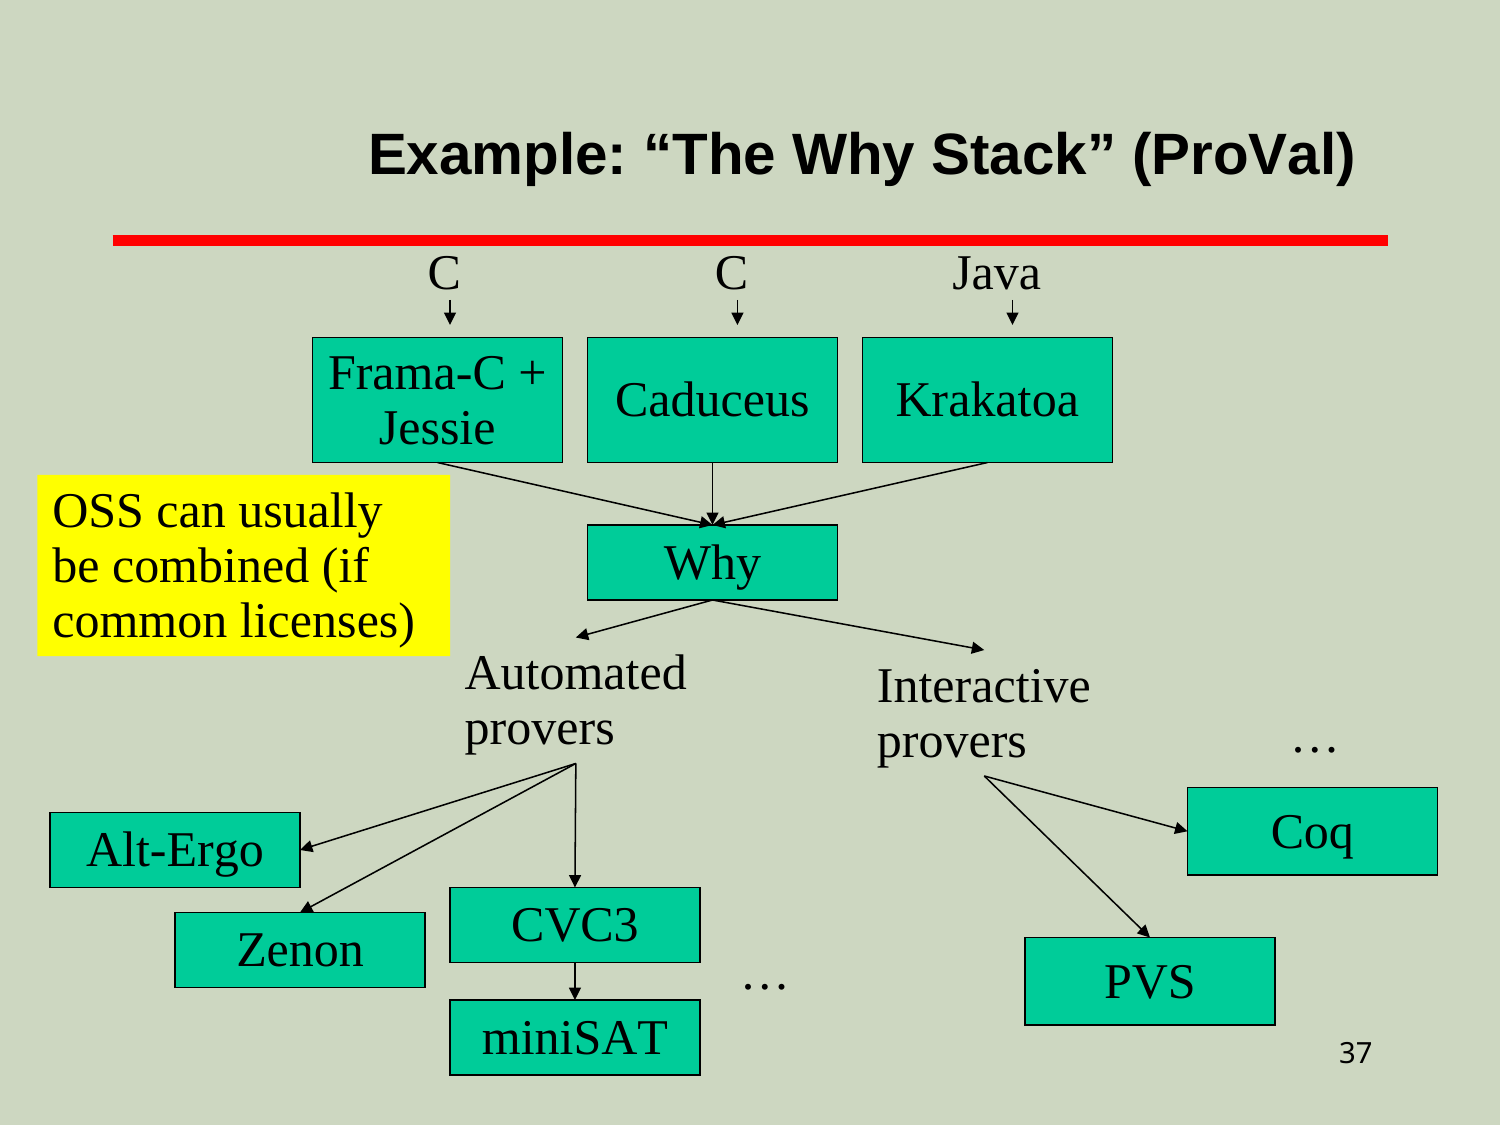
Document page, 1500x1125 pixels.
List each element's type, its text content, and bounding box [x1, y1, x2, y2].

text_box Zenon [174, 912, 426, 988]
text_box CVC3 [449, 887, 700, 963]
text_box Krakatoa [862, 337, 1113, 463]
text_box Interactive provers [862, 649, 1107, 776]
text_box … [724, 937, 838, 1009]
text_box Alt-Ergo [49, 812, 300, 888]
text_box Frama-C + Jessie [312, 337, 563, 463]
text_box C [700, 237, 764, 309]
text_box Coq [1187, 787, 1438, 876]
text_box Automated provers [449, 637, 702, 764]
text_box Why [587, 525, 838, 601]
text_box C [412, 237, 476, 309]
text_box … [1274, 699, 1388, 771]
text_box OSS can usually be combined (if common licenses) [37, 474, 451, 657]
title Example: “The Why Stack” (ProVal) [337, 85, 1388, 224]
text_box Caduceus [587, 337, 838, 463]
text_box PVS [1024, 937, 1275, 1026]
text_box miniSAT [449, 999, 700, 1075]
text_box Java [937, 237, 1057, 309]
